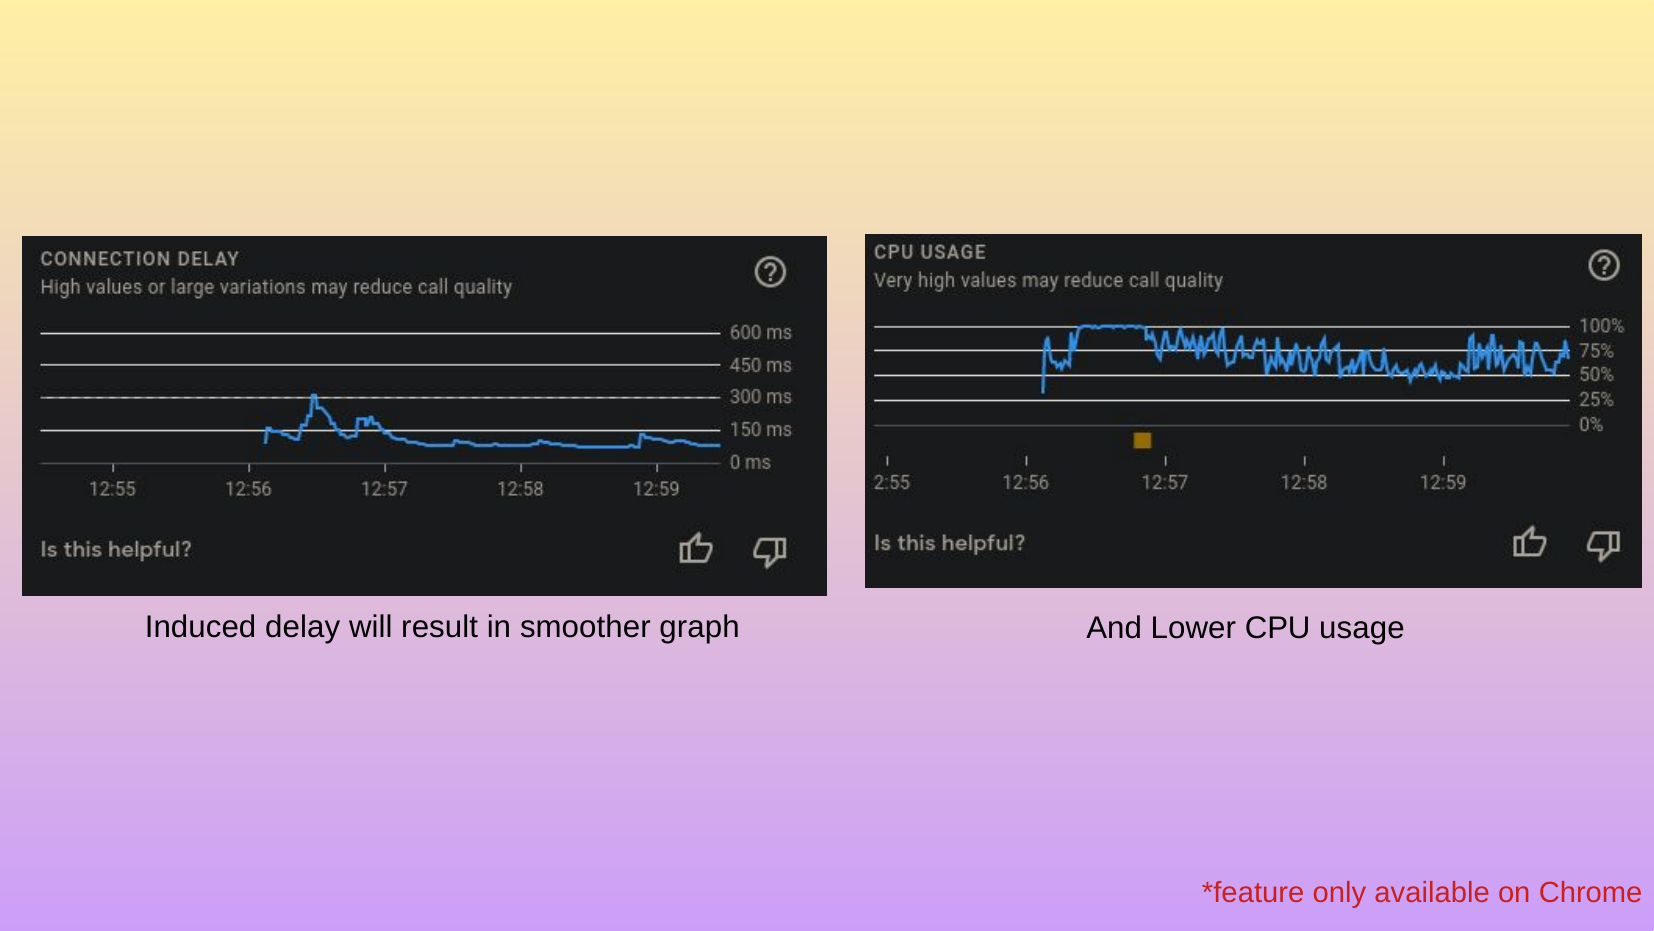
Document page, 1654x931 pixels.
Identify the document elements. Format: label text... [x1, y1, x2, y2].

text_box *feature only available on Chrome [1187, 868, 1654, 916]
picture [865, 234, 1642, 588]
text_box Induced delay will result in smoother graph [53, 602, 833, 687]
text_box And Lower CPU usage [856, 602, 1636, 687]
picture [22, 236, 827, 596]
